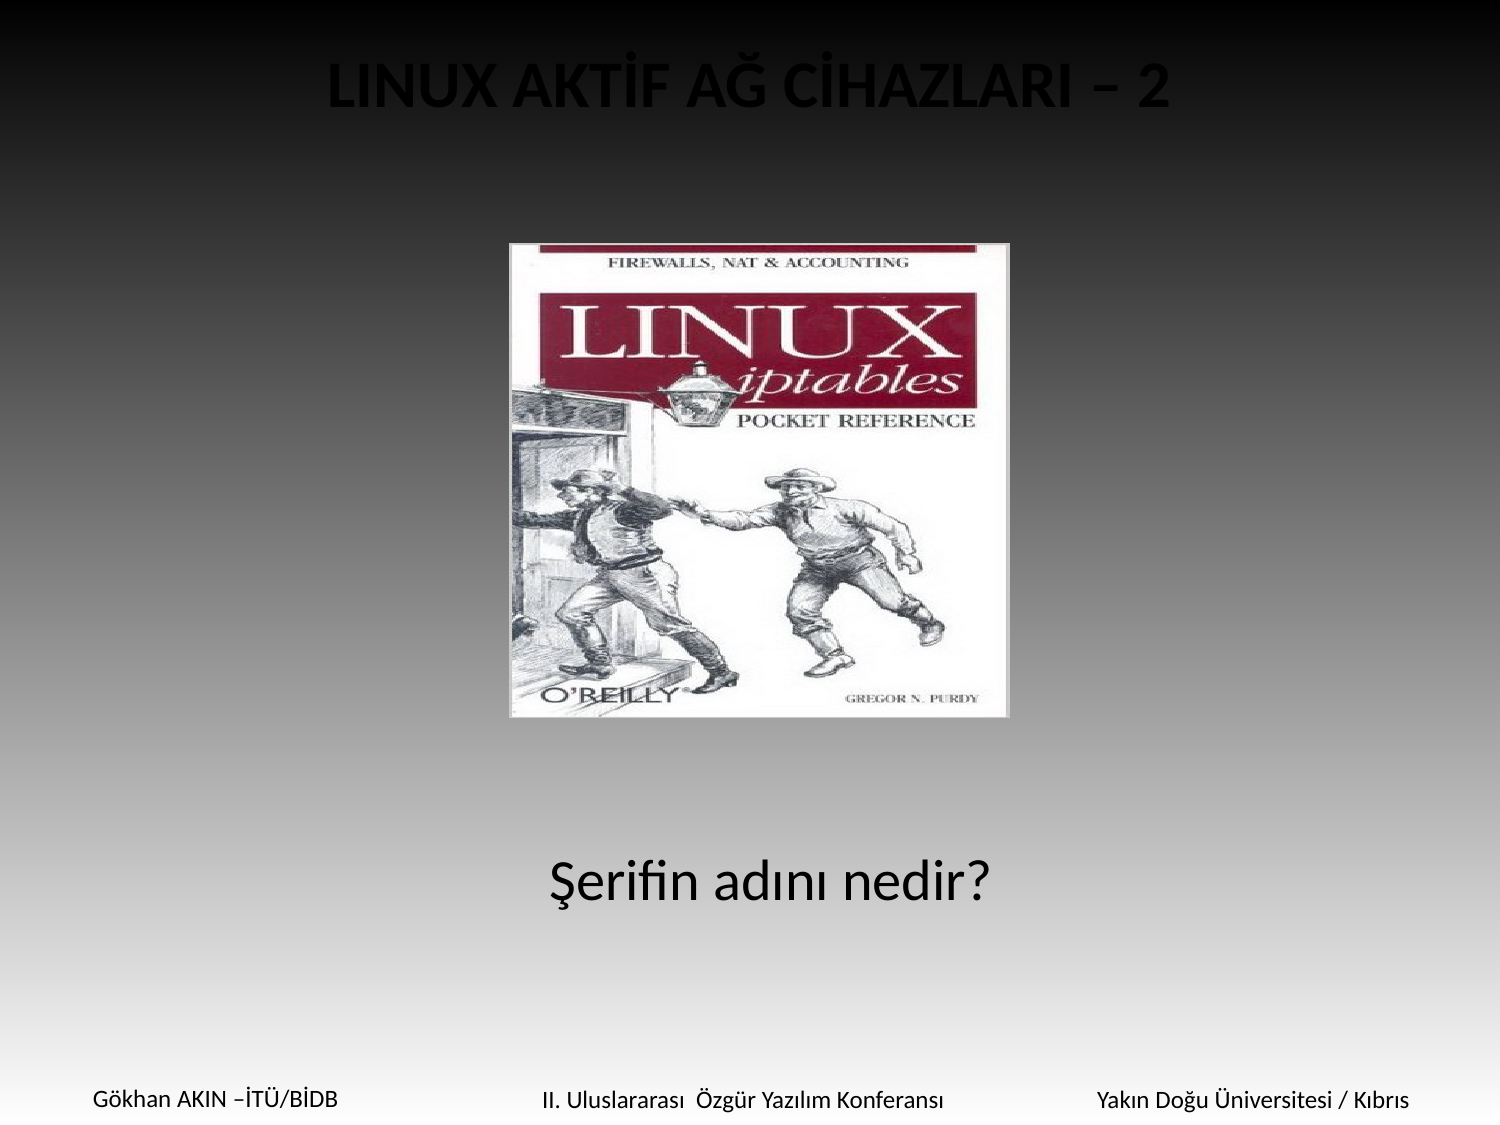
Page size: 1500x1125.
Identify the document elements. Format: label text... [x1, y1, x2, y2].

text_box LINUX AKTİF AĞ CİHAZLARI – 2 [301, 33, 1199, 129]
text_box Şerifin adını nedir? [535, 834, 1008, 920]
picture [509, 243, 1010, 718]
